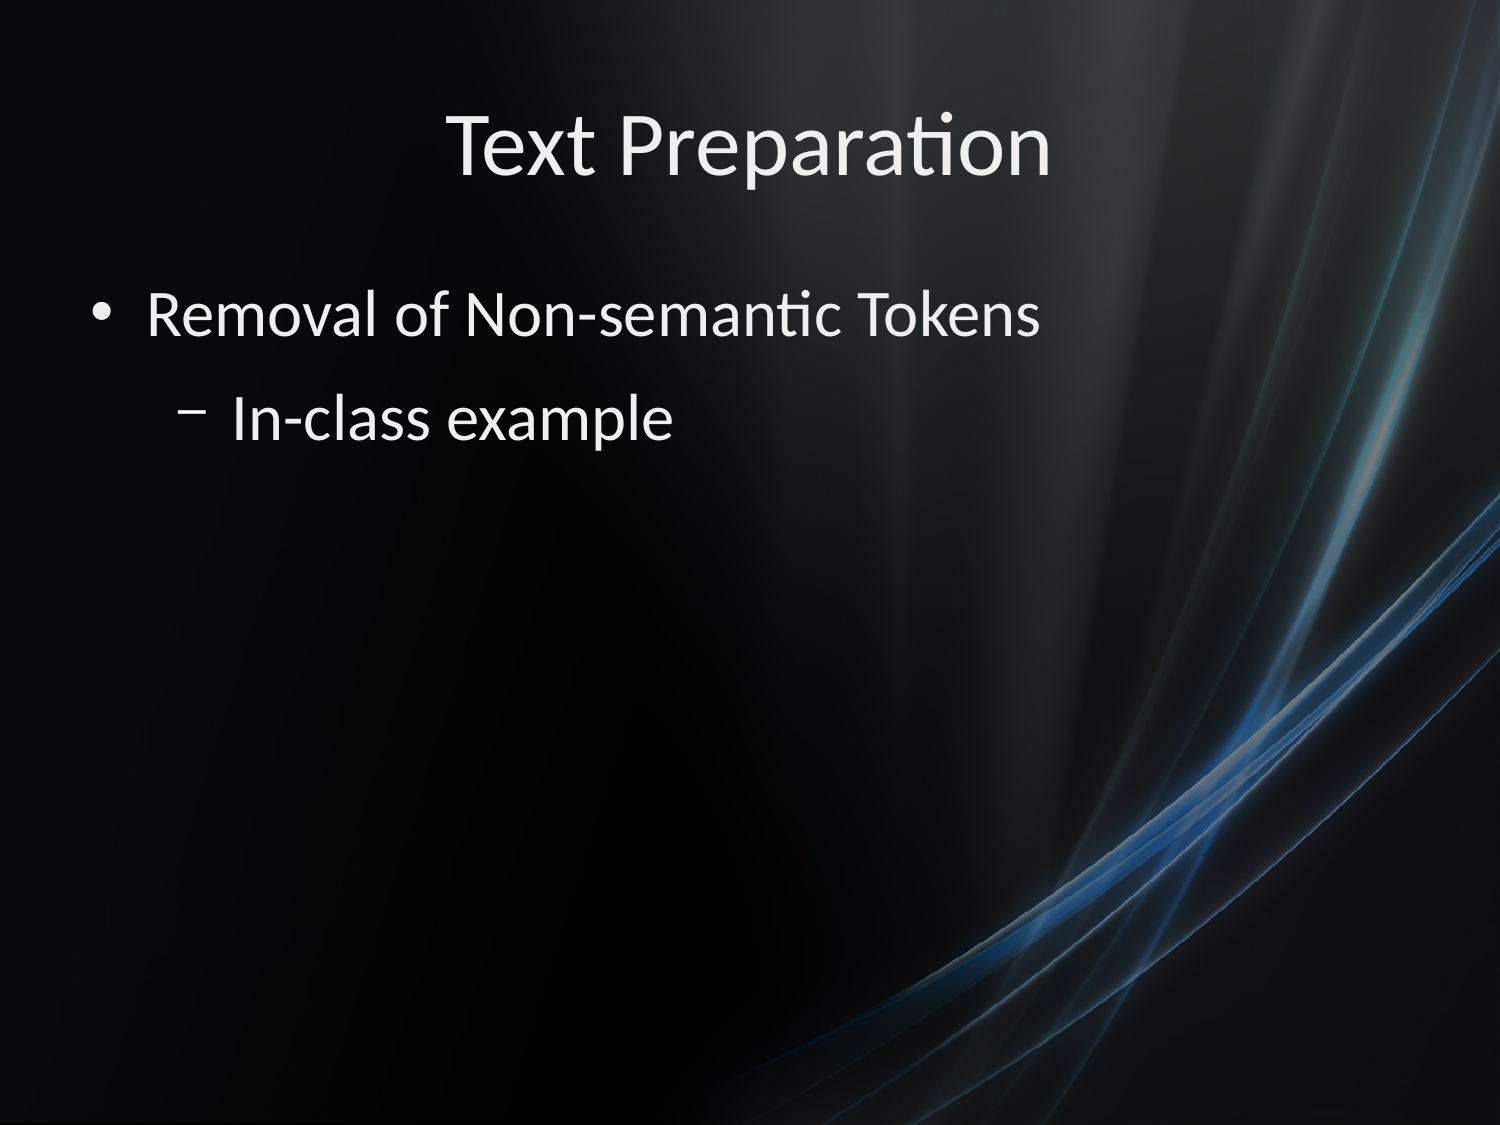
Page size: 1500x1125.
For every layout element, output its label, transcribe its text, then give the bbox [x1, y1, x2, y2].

title Text Preparation [75, 45, 1425, 233]
text_box [0, 0, 1500, 1125]
list Removal of Non-semantic Tokens In-class example [75, 262, 1425, 1005]
